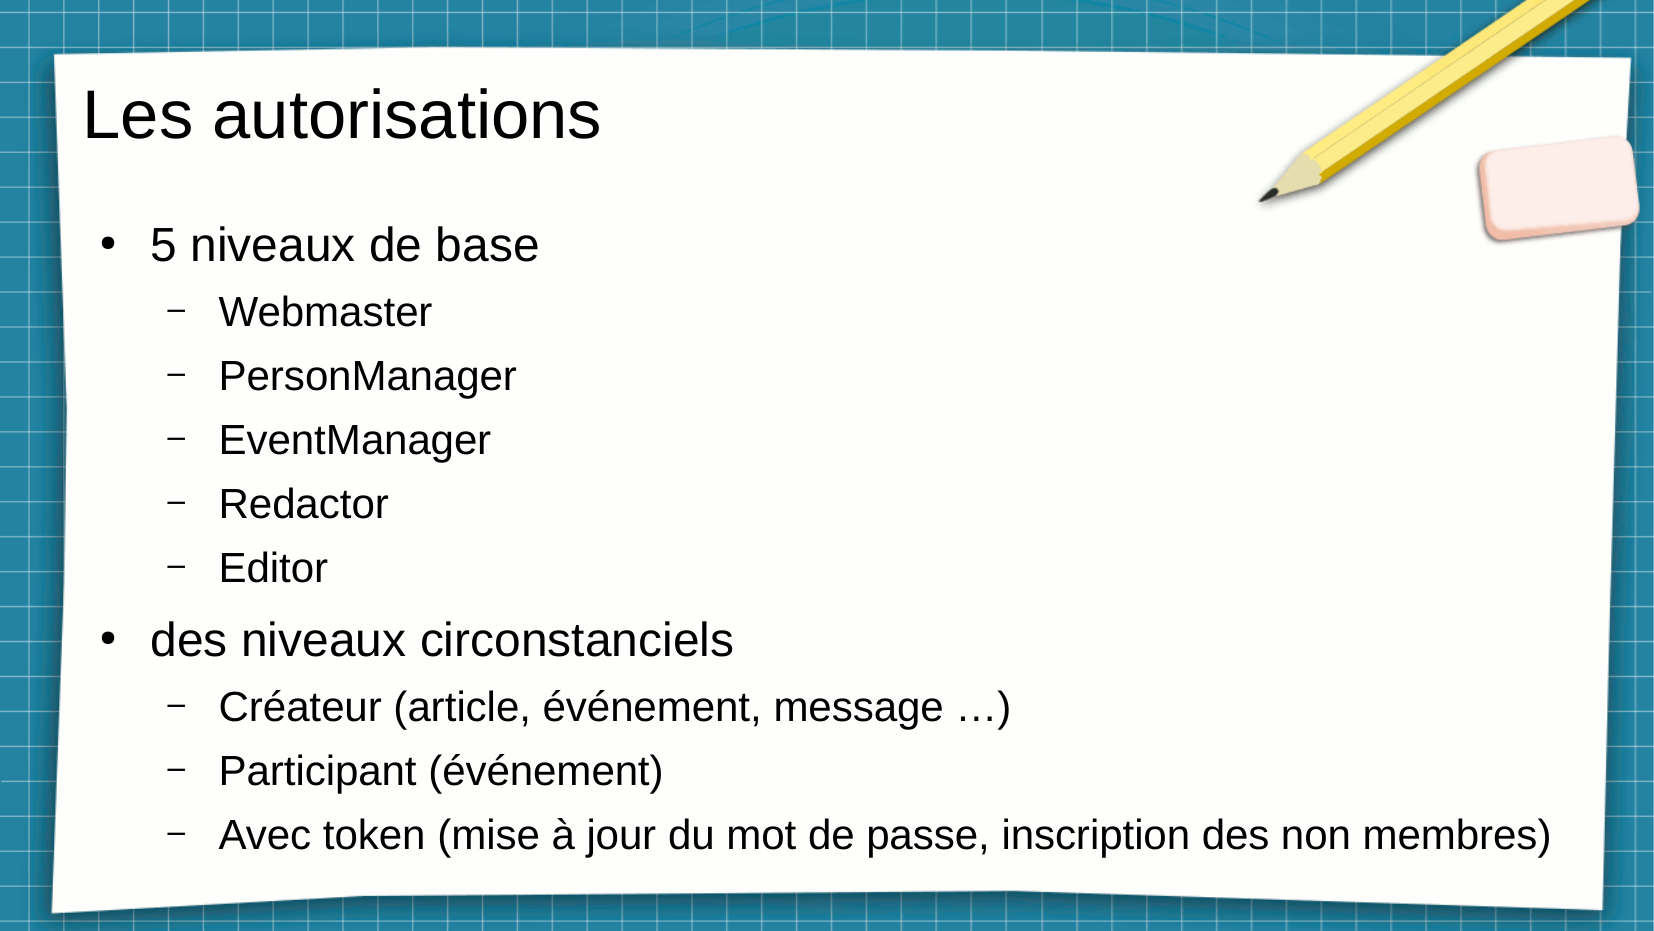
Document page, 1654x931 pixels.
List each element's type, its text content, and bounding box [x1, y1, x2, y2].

picture [0, 0, 1654, 931]
title Les autorisations [82, 37, 1571, 193]
list 5 niveaux de base Webmaster PersonManager EventManager Redactor Editor des niveaux circonstanciels Créateur (article, événement, message …) Participant (événement) Avec token (mise à jour du mot de passe, inscription des non membres) [82, 217, 1571, 865]
